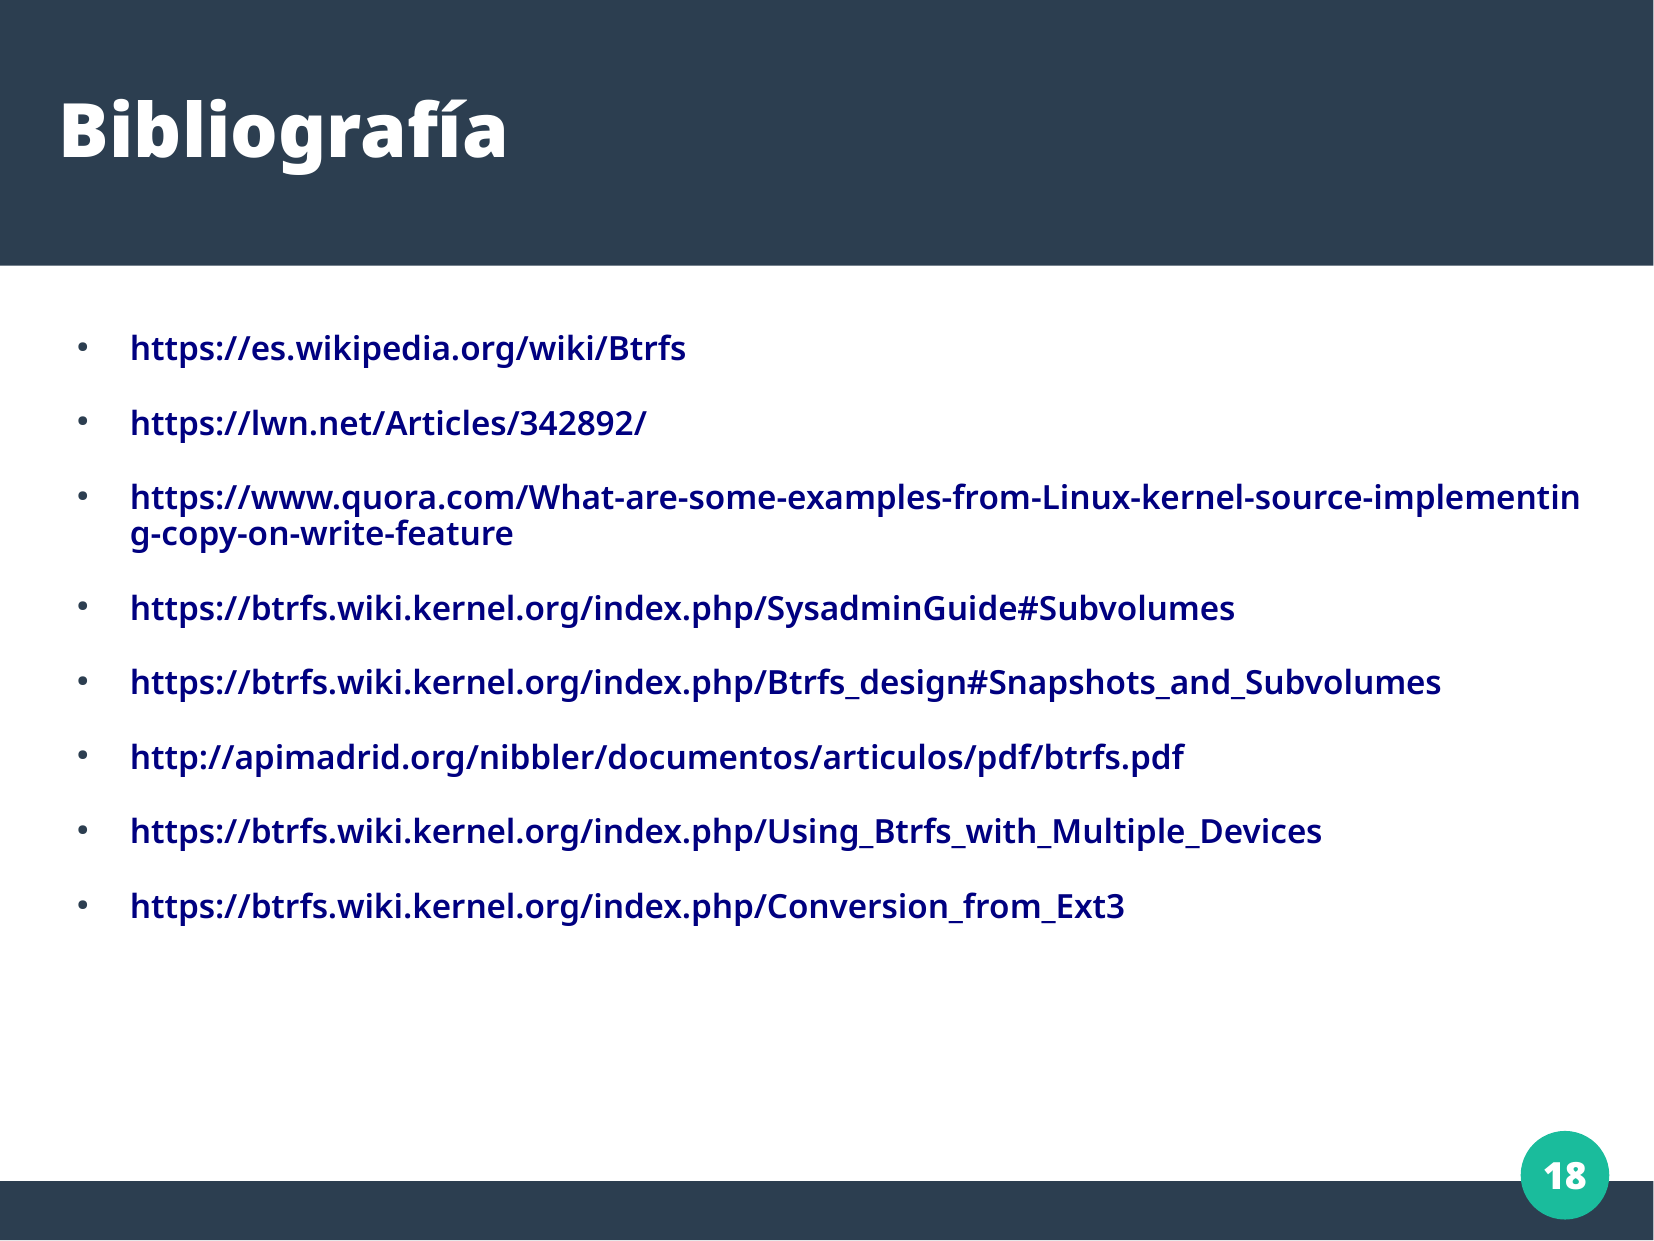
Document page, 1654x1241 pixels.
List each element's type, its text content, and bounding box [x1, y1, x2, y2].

list https://es.wikipedia.org/wiki/Btrfs https://lwn.net/Articles/342892/ https://www.quora.com/What-are-some-examples-from-Linux-kernel-source-implementing-copy-on-write-feature https://btrfs.wiki.kernel.org/index.php/SysadminGuide#Subvolumes https://btrfs.wiki.kernel.org/index.php/Btrfs_design#Snapshots_and_Subvolumes http://apimadrid.org/nibbler/documentos/articulos/pdf/btrfs.pdf https://btrfs.wiki.kernel.org/index.php/Using_Btrfs_with_Multiple_Devices https://btrfs.wiki.kernel.org/index.php/Conversion_from_Ext3 [59, 324, 1595, 1152]
title Bibliografía [59, 49, 1595, 207]
